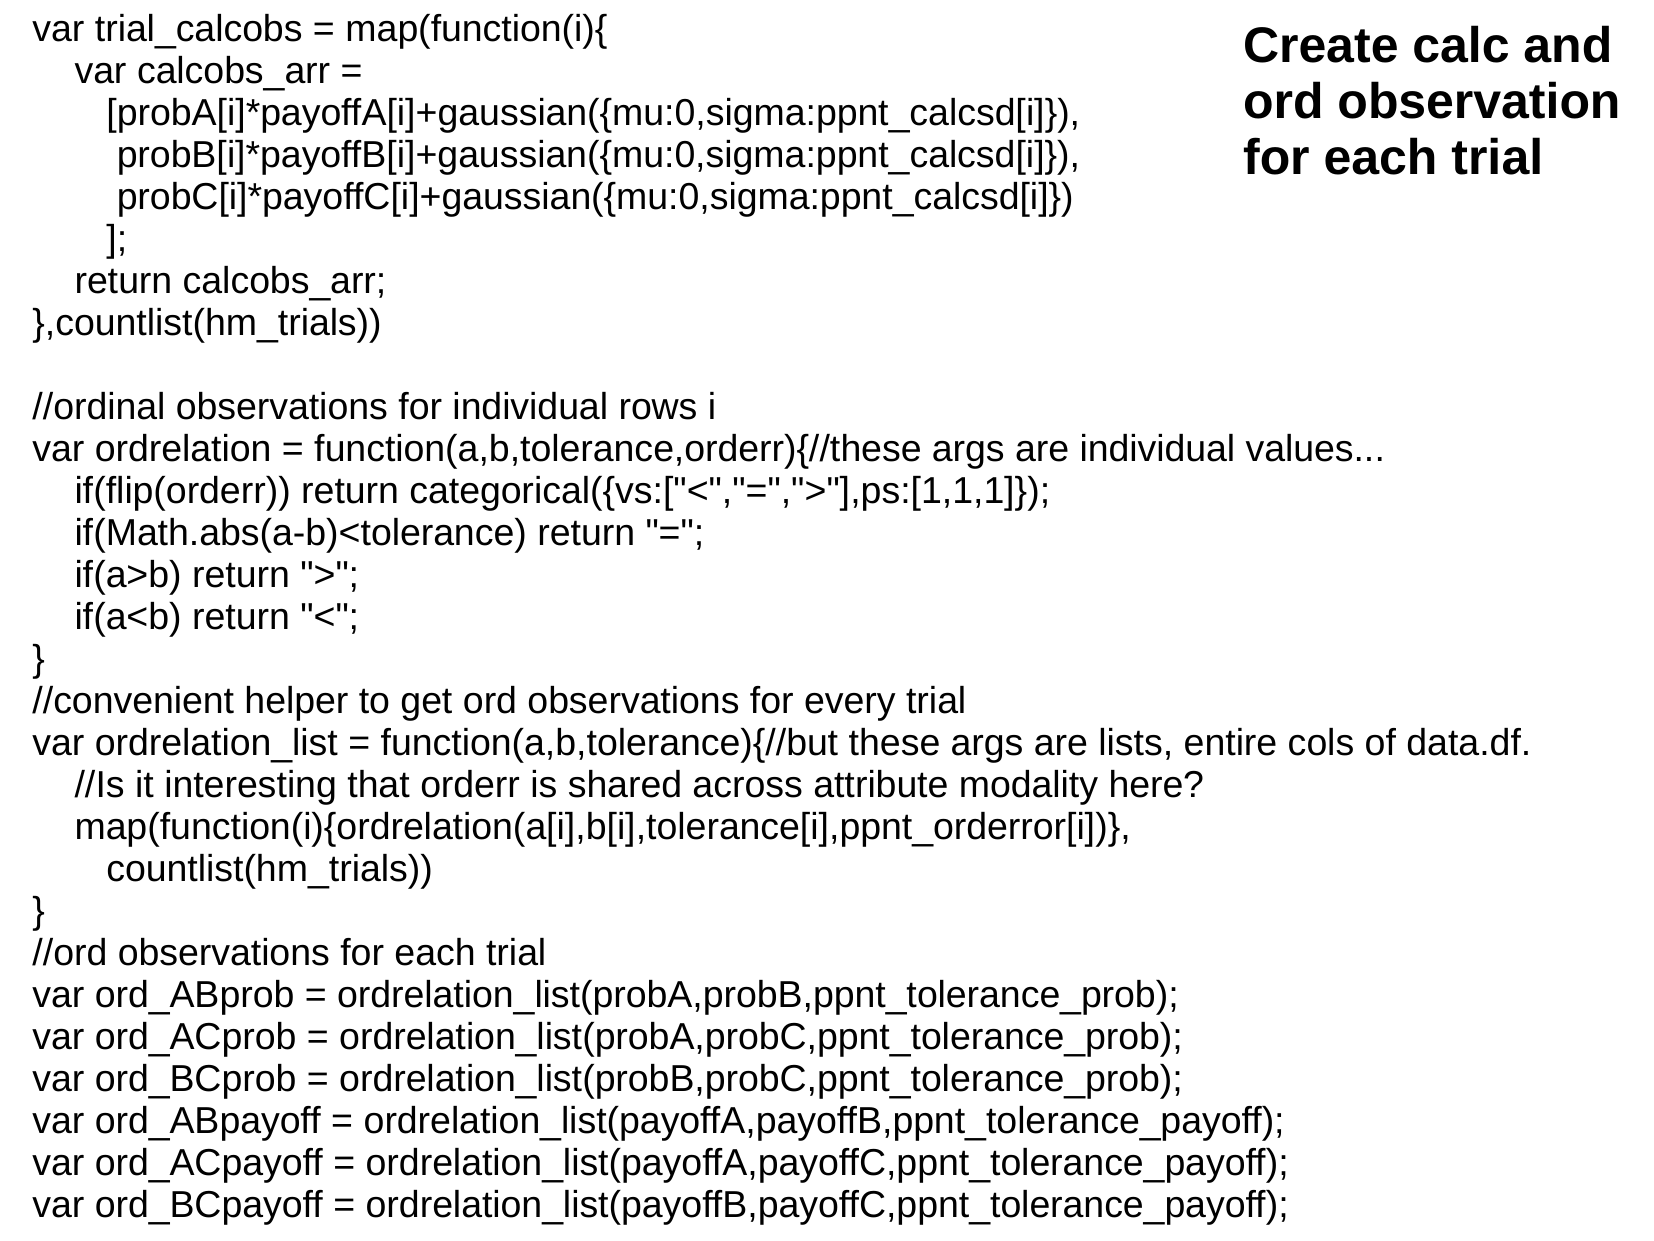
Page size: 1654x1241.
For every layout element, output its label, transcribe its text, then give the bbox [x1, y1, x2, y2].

text_box var trial_calcobs = map(function(i){ var calcobs_arr = [probA[i]*payoffA[i]+gaussian({mu:0,sigma:ppnt_calcsd[i]}), probB[i]*payoffB[i]+gaussian({mu:0,sigma:ppnt_calcsd[i]}), probC[i]*payoffC[i]+gaussian({mu:0,sigma:ppnt_calcsd[i]}) ]; return calcobs_arr; },countlist(hm_trials)) //ordinal observations for individual rows i var ordrelation = function(a,b,tolerance,orderr){//these args are individual values... if(flip(orderr)) return categorical({vs:["<","=",">"],ps:[1,1,1]}); if(Math.abs(a-b)<tolerance) return "="; if(a>b) return ">"; if(a<b) return "<"; } //convenient helper to get ord observations for every trial var ordrelation_list = function(a,b,tolerance){//but these args are lists, entire cols of data.df. //Is it interesting that orderr is shared across attribute modality here? map(function(i){ordrelation(a[i],b[i],tolerance[i],ppnt_orderror[i])}, countlist(hm_trials)) } //ord observations for each trial var ord_ABprob = ordrelation_list(probA,probB,ppnt_tolerance_prob); var ord_ACprob = ordrelation_list(probA,probC,ppnt_tolerance_prob); var ord_BCprob = ordrelation_list(probB,probC,ppnt_tolerance_prob); var ord_ABpayoff = ordrelation_list(payoffA,payoffB,ppnt_tolerance_payoff); var ord_ACpayoff = ordrelation_list(payoffA,payoffC,ppnt_tolerance_payoff); var ord_BCpayoff = ordrelation_list(payoffB,payoffC,ppnt_tolerance_payoff); [17, 0, 1619, 1233]
text_box Create calc and ord observation for each trial [1228, 10, 1654, 249]
